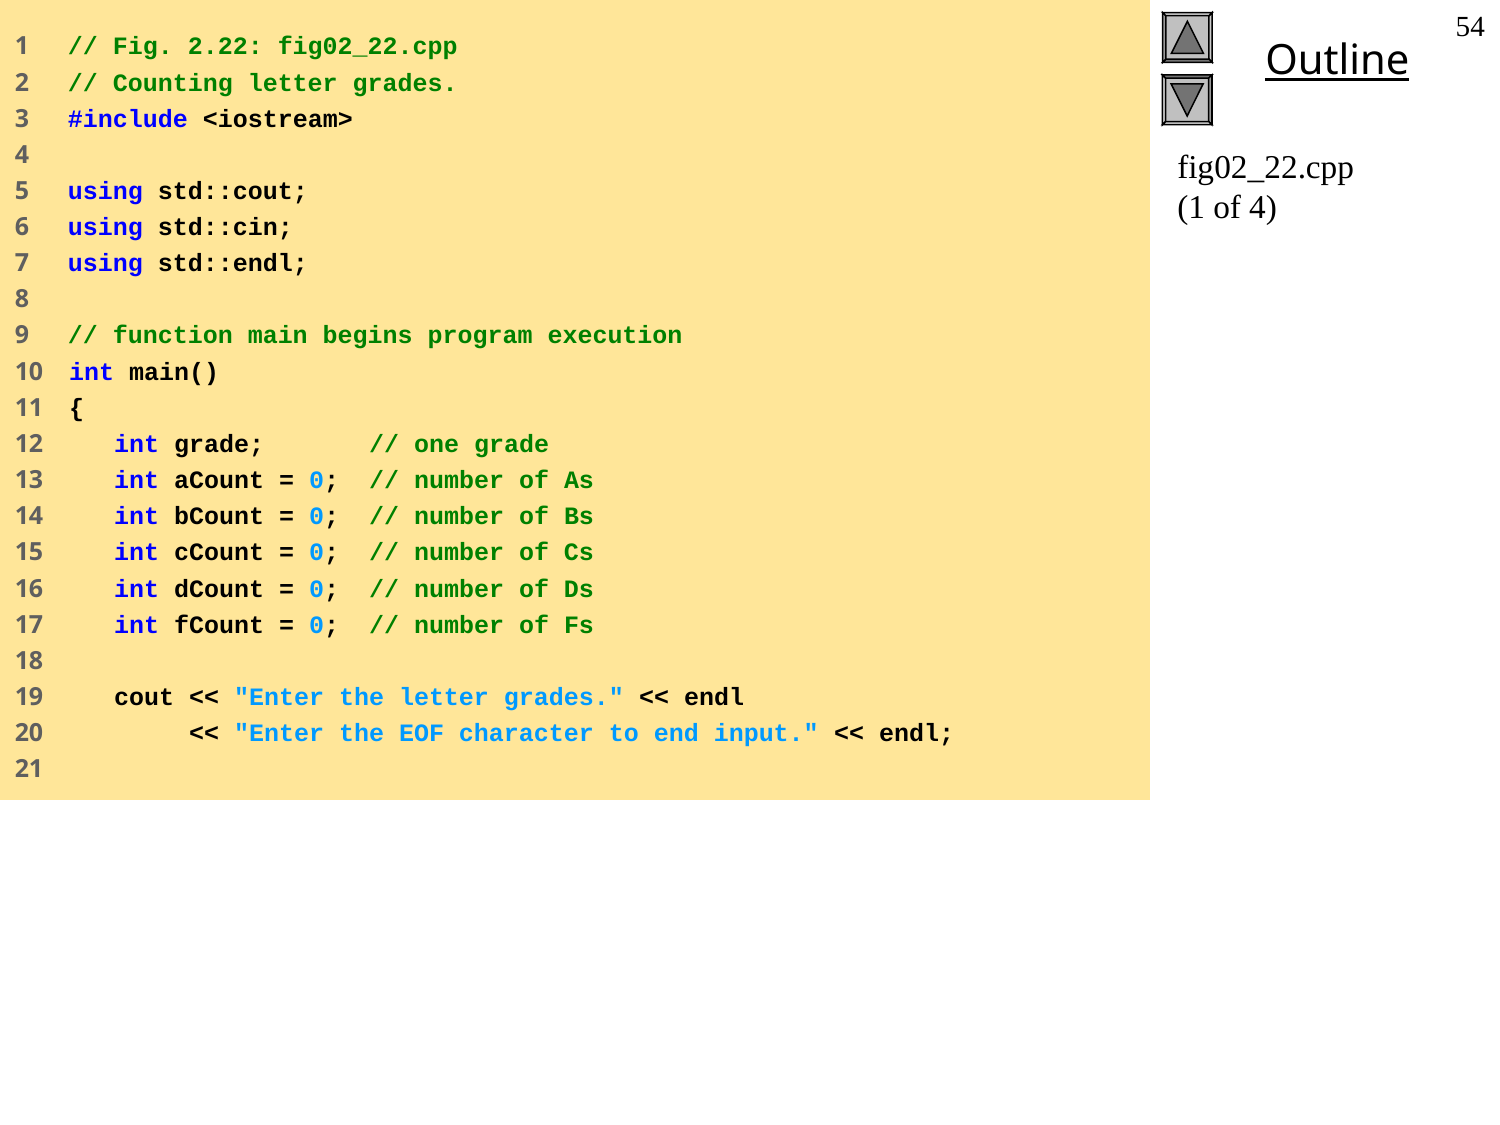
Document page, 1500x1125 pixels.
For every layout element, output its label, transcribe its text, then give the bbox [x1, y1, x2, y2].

subtitle 1 // Fig. 2.22: fig02_22.cpp 2 // Counting letter grades. 3 #include <iostream> 4 5 using std::cout; 6 using std::cin; 7 using std::endl; 8 9 // function main begins program execution 10 int main() 11 { 12 int grade; // one grade 13 int aCount = 0; // number of As 14 int bCount = 0; // number of Bs 15 int cCount = 0; // number of Cs 16 int dCount = 0; // number of Ds 17 int fCount = 0; // number of Fs 18 19 cout << "Enter the letter grades." << endl 20 << "Enter the EOF character to end input." << endl; 21 [0, 0, 1150, 800]
title fig02_22.cpp (1 of 4) [1162, 137, 1500, 925]
